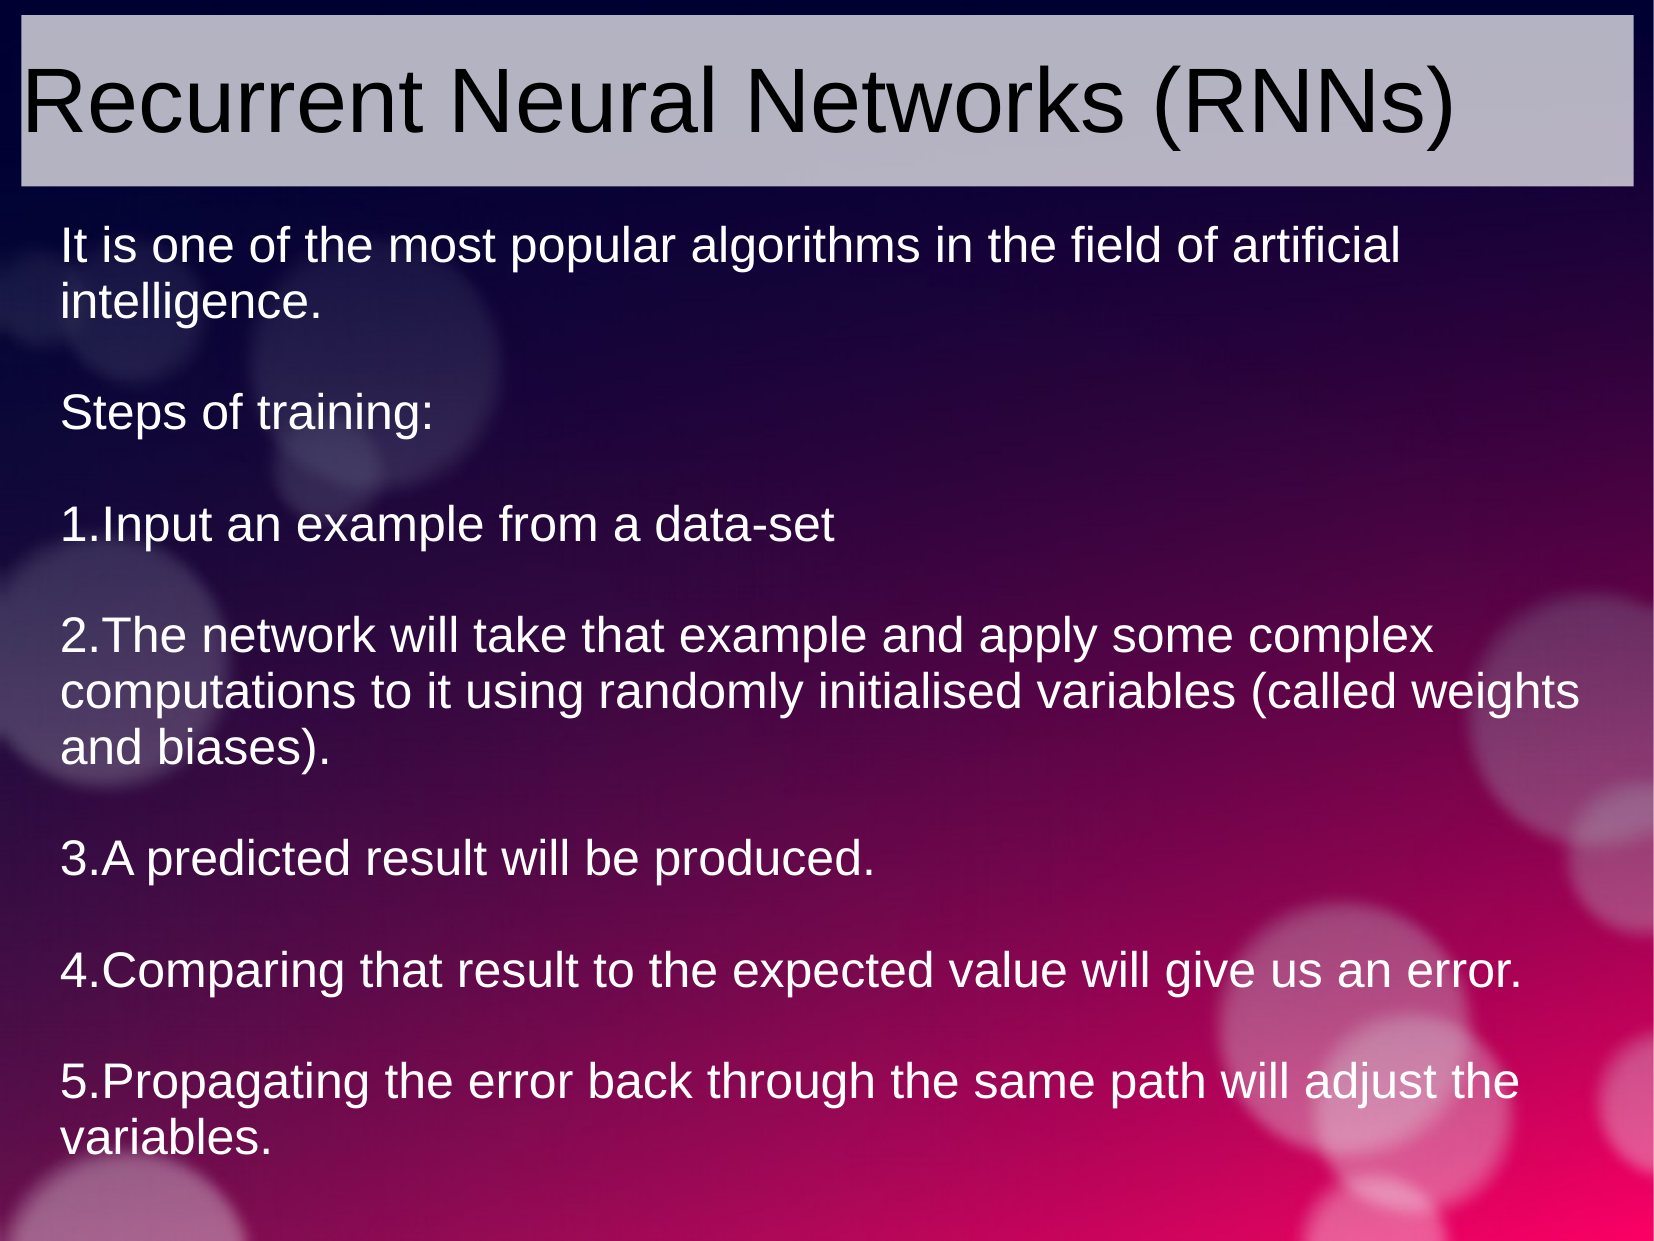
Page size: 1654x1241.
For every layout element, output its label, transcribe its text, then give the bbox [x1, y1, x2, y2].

text_box It is one of the most popular algorithms in the field of artificial intelligence. Steps of training: 1.Input an example from a data-set 2.The network will take that example and apply some complex computations to it using randomly initialised variables (called weights and biases). 3.A predicted result will be produced. 4.Comparing that result to the expected value will give us an error. 5.Propagating the error back through the same path will adjust the variables. [45, 210, 1606, 1229]
picture [0, 0, 1654, 1241]
title Recurrent Neural Networks (RNNs) [21, 15, 1634, 187]
